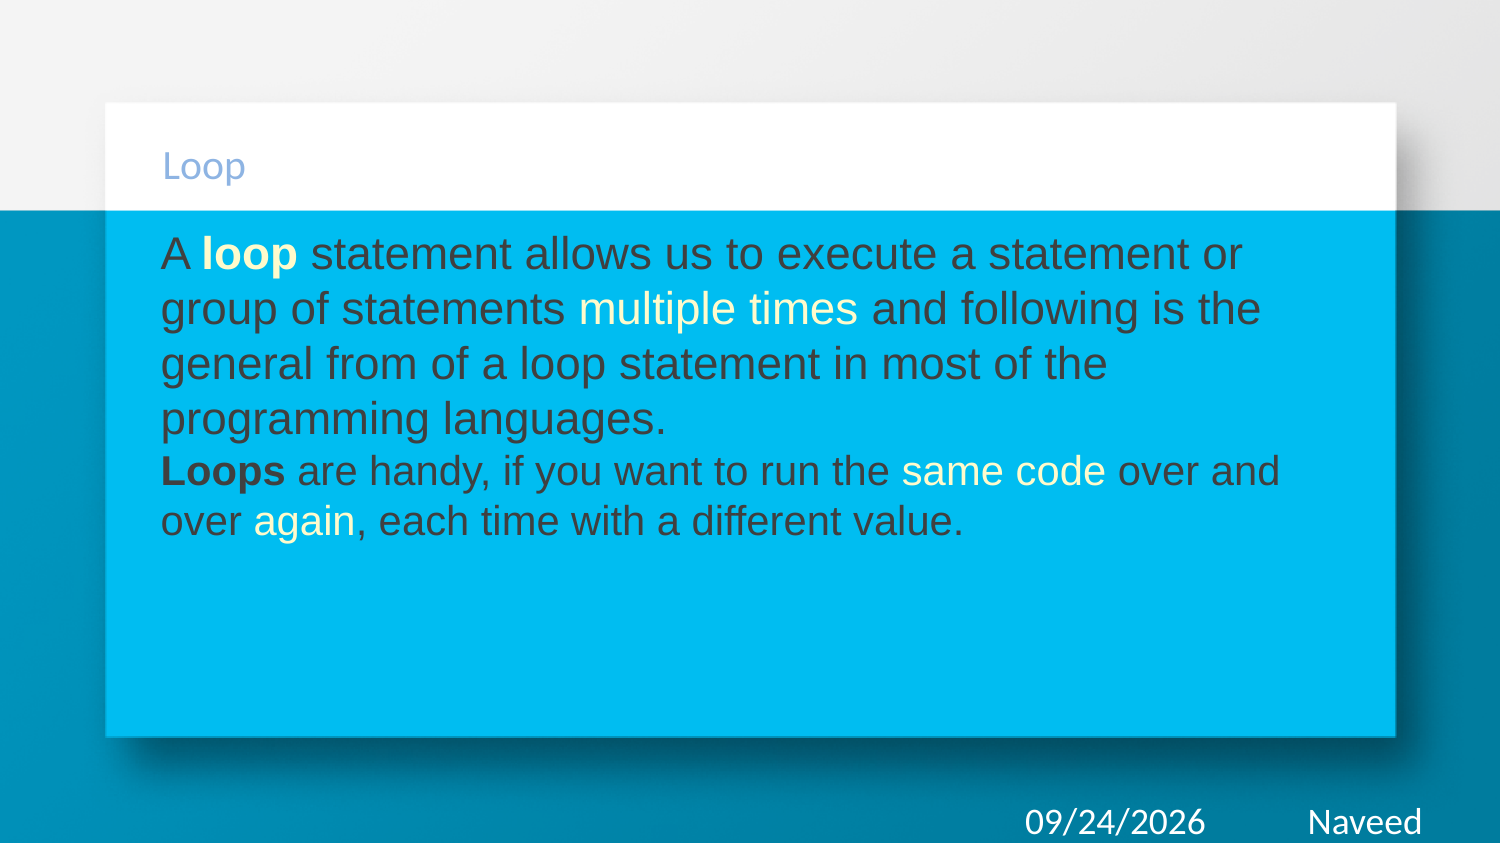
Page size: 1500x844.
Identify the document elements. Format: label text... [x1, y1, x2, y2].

text_box A loop statement allows us to execute a statement or group of statements multiple times and following is the general from of a loop statement in most of the programming languages. Loops are handy, if you want to run the same code over and over again, each time with a different value. [160, 221, 1297, 544]
slide_number 10/24/2018 Naveed [1025, 796, 1500, 843]
text_box [0, 0, 1500, 843]
title Loop [160, 135, 750, 221]
